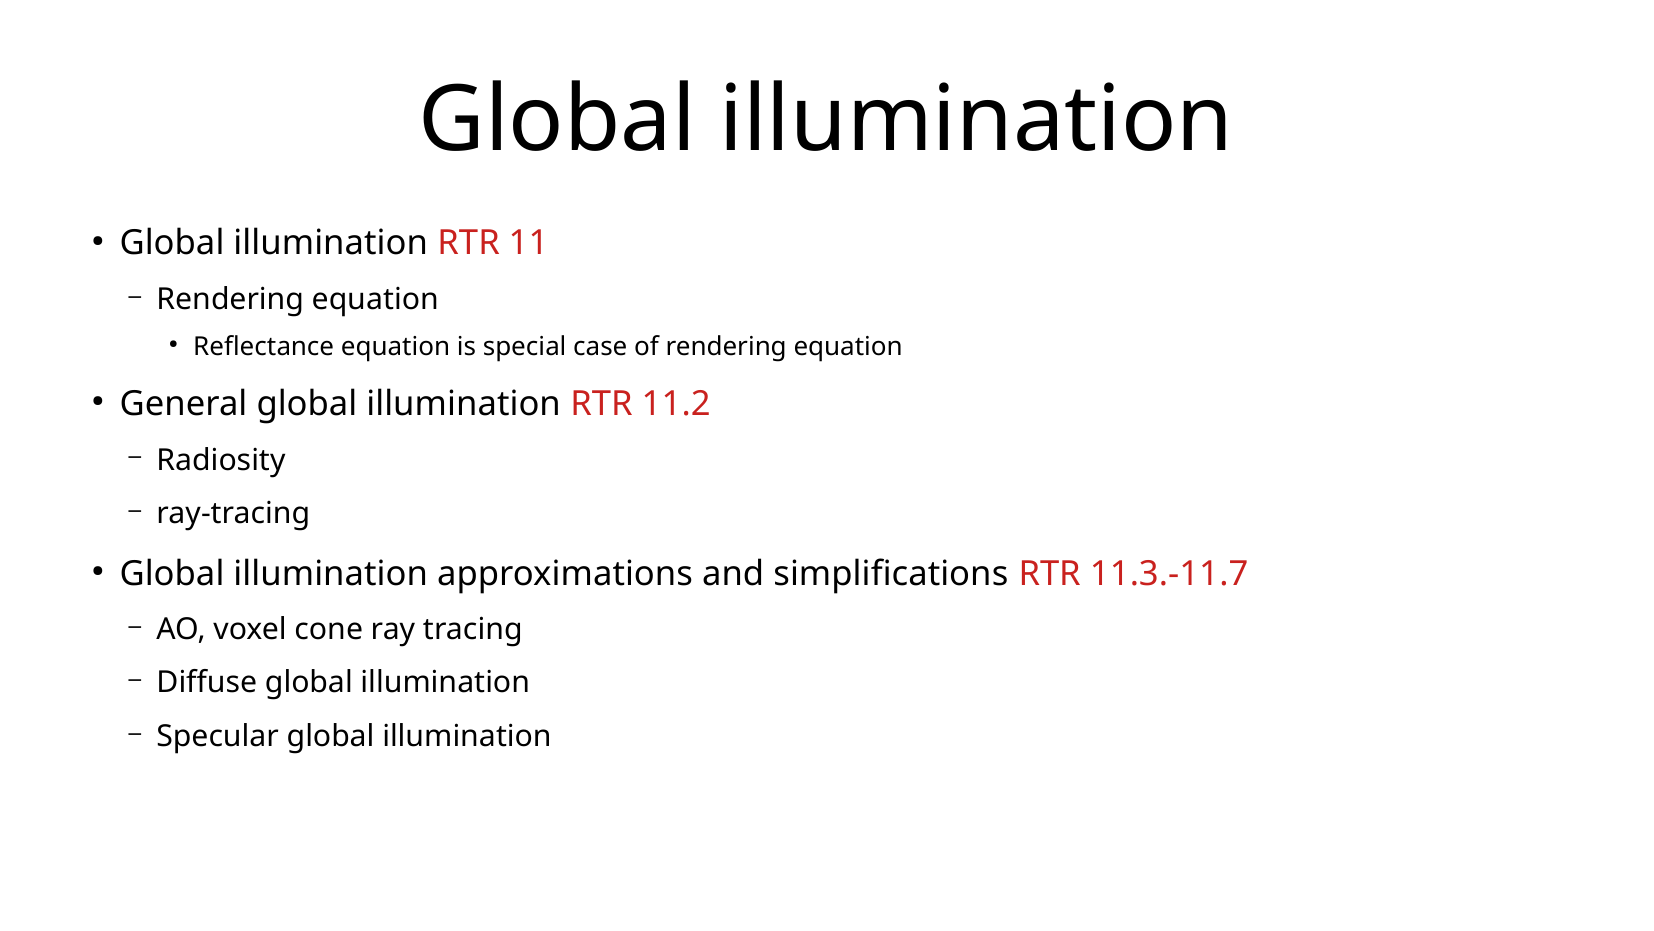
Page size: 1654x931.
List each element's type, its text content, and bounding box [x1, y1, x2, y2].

title Global illumination [82, 37, 1571, 193]
list Global illumination RTR 11 Rendering equation Reflectance equation is special case of rendering equation General global illumination RTR 11.2 Radiosity ray-tracing Global illumination approximations and simplifications RTR 11.3.-11.7 AO, voxel cone ray tracing Diffuse global illumination Specular global illumination [82, 217, 1571, 758]
